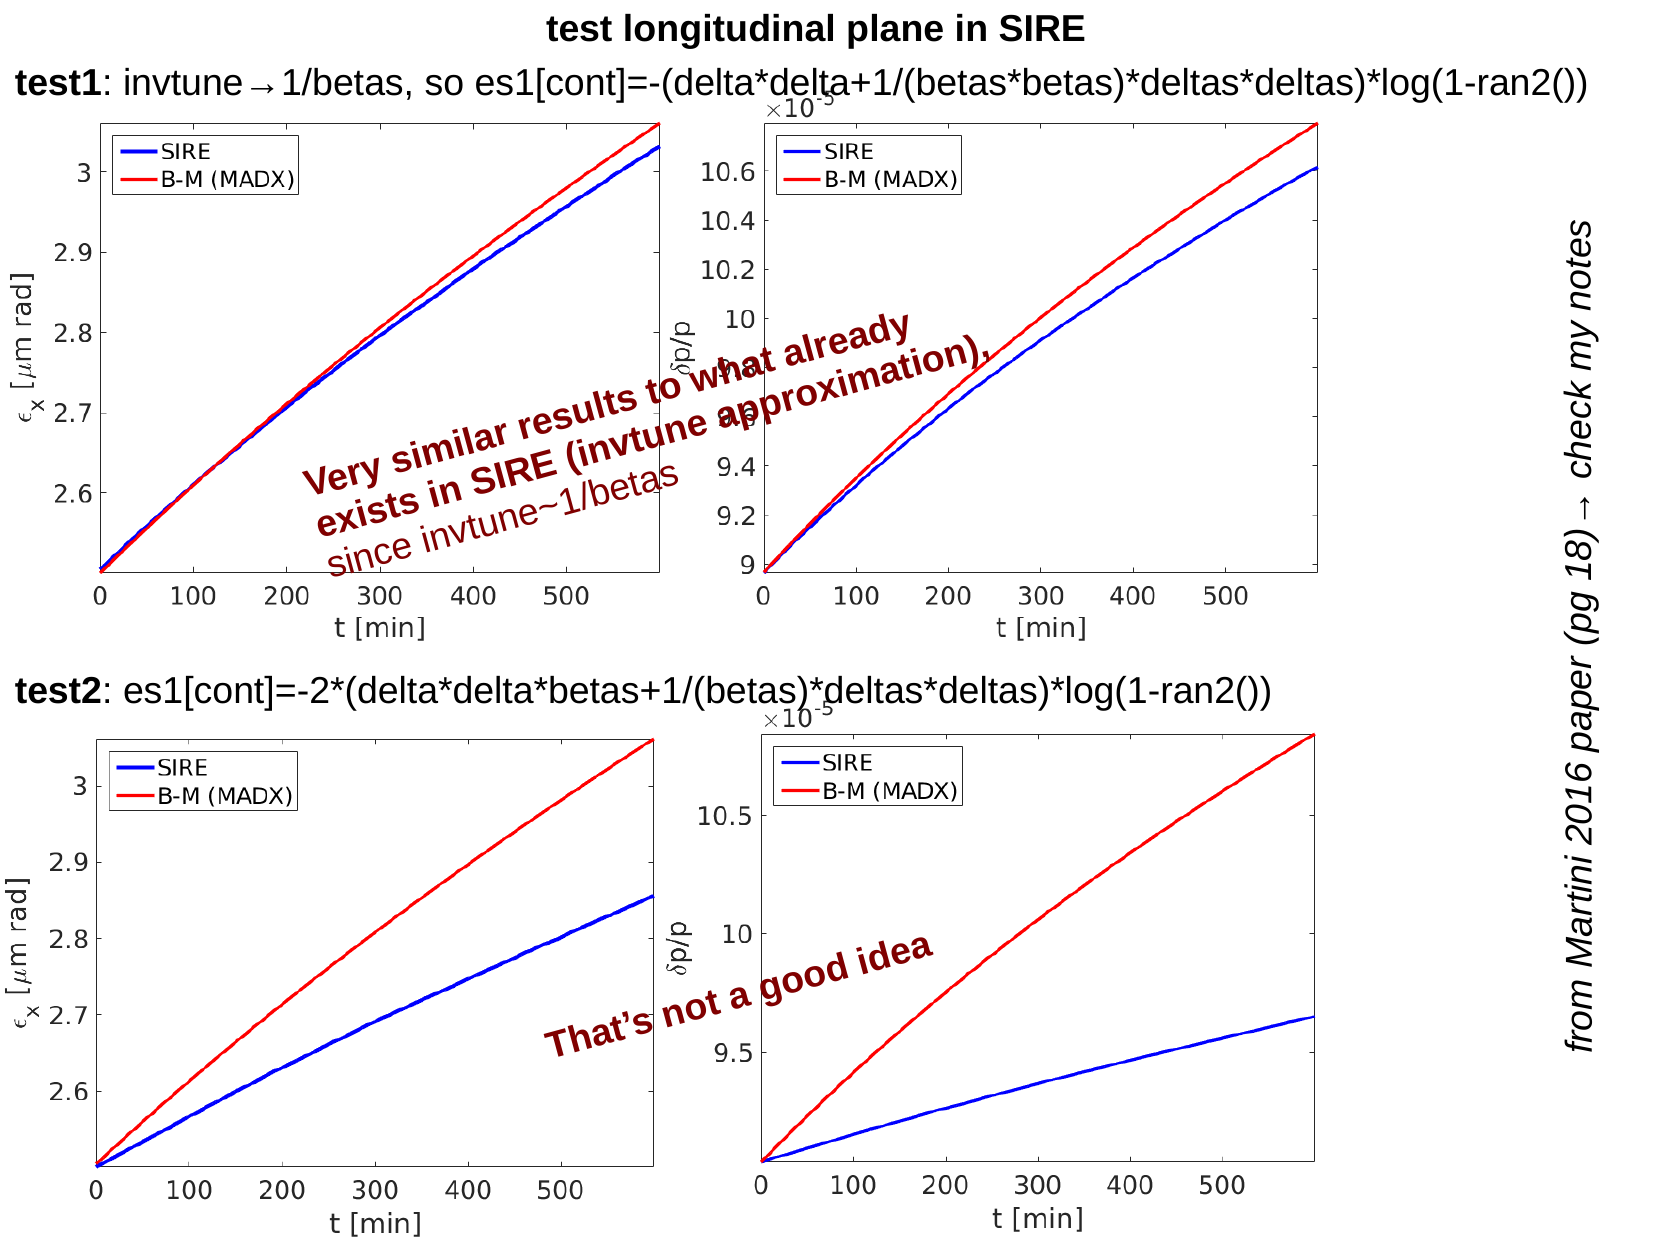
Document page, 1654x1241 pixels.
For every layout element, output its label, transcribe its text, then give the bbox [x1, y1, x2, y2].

text_box from Martini 2016 paper (pg 18)→ check my notes [1547, 204, 1650, 1069]
text_box That’s not a good idea [525, 825, 1277, 1119]
text_box test longitudinal plane in SIRE [531, 0, 1567, 53]
picture [0, 761, 1383, 1239]
picture [5, 153, 1386, 643]
text_box test1: invtune→1/betas, so es1[cont]=-(delta*delta+1/(betas*betas)*deltas*deltas)*log(1-ran2()) [0, 53, 1654, 153]
text_box Very similar results to what already exists in SIRE (invtune approximation), since invtune~1/betas [283, 263, 1046, 598]
text_box test2: es1[cont]=-2*(delta*delta*betas+1/(betas)*deltas*deltas)*log(1-ran2()) [0, 662, 1549, 761]
